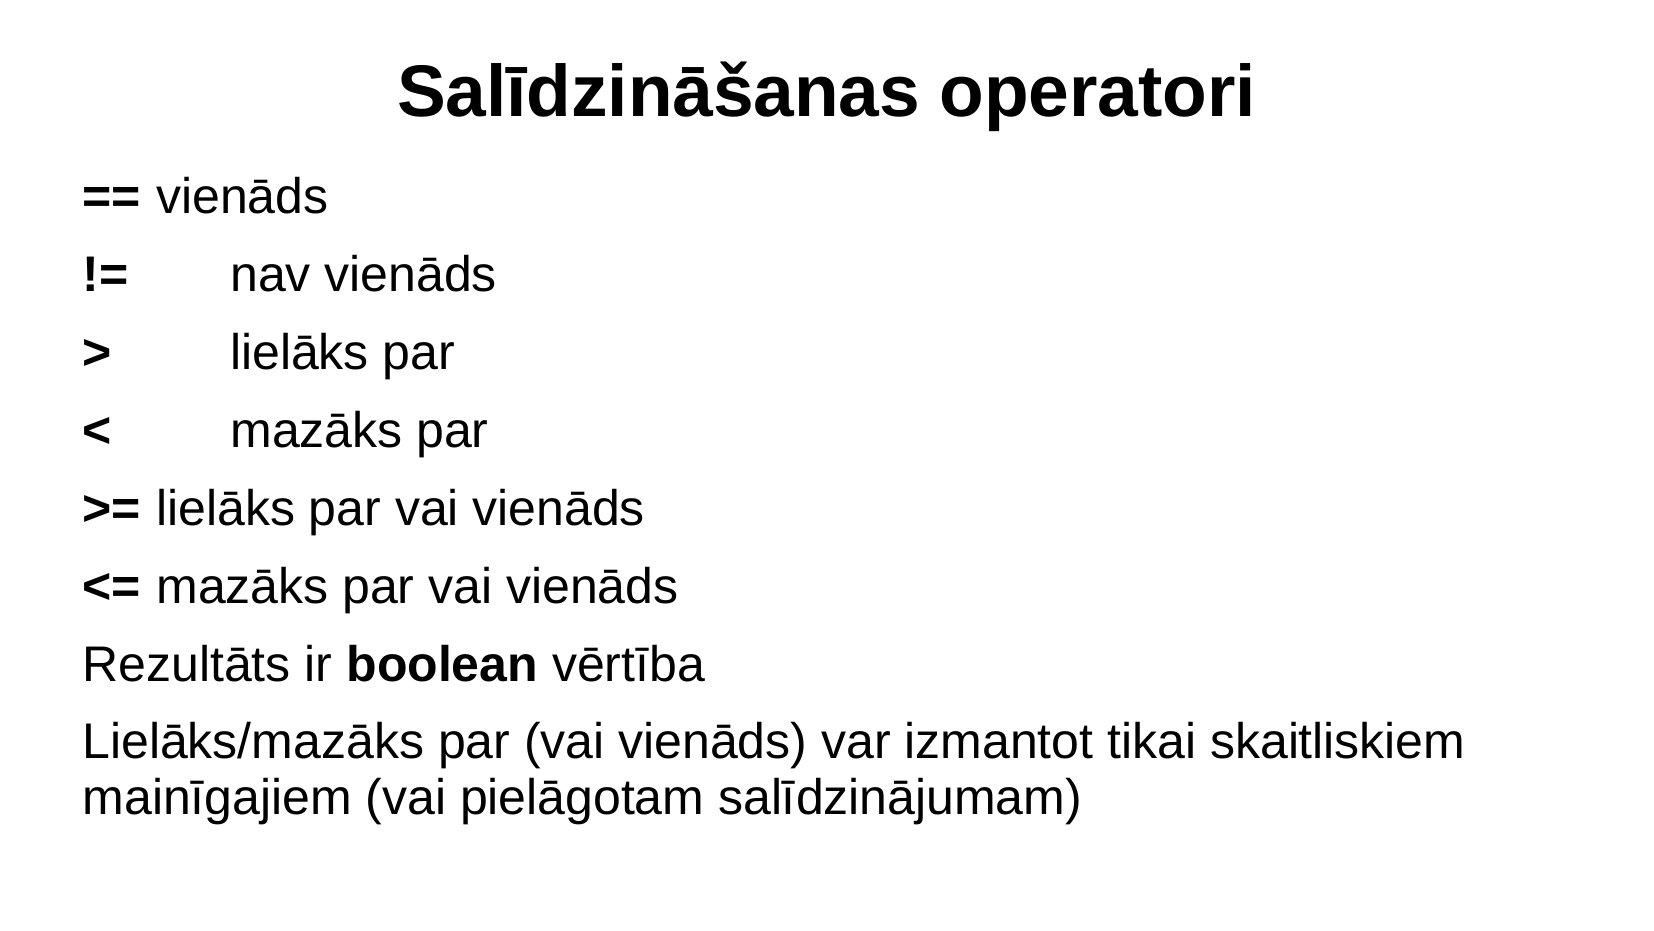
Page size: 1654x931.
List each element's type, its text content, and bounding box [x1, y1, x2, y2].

title Salīdzināšanas operatori [82, 37, 1571, 147]
list == vienāds != nav vienāds > lielāks par < mazāks par >= lielāks par vai vienāds <= mazāks par vai vienāds Rezultāts ir boolean vērtība Lielāks/mazāks par (vai vienāds) var izmantot tikai skaitliskiem mainīgajiem (vai pielāgotam salīdzinājumam) [82, 168, 1538, 889]
